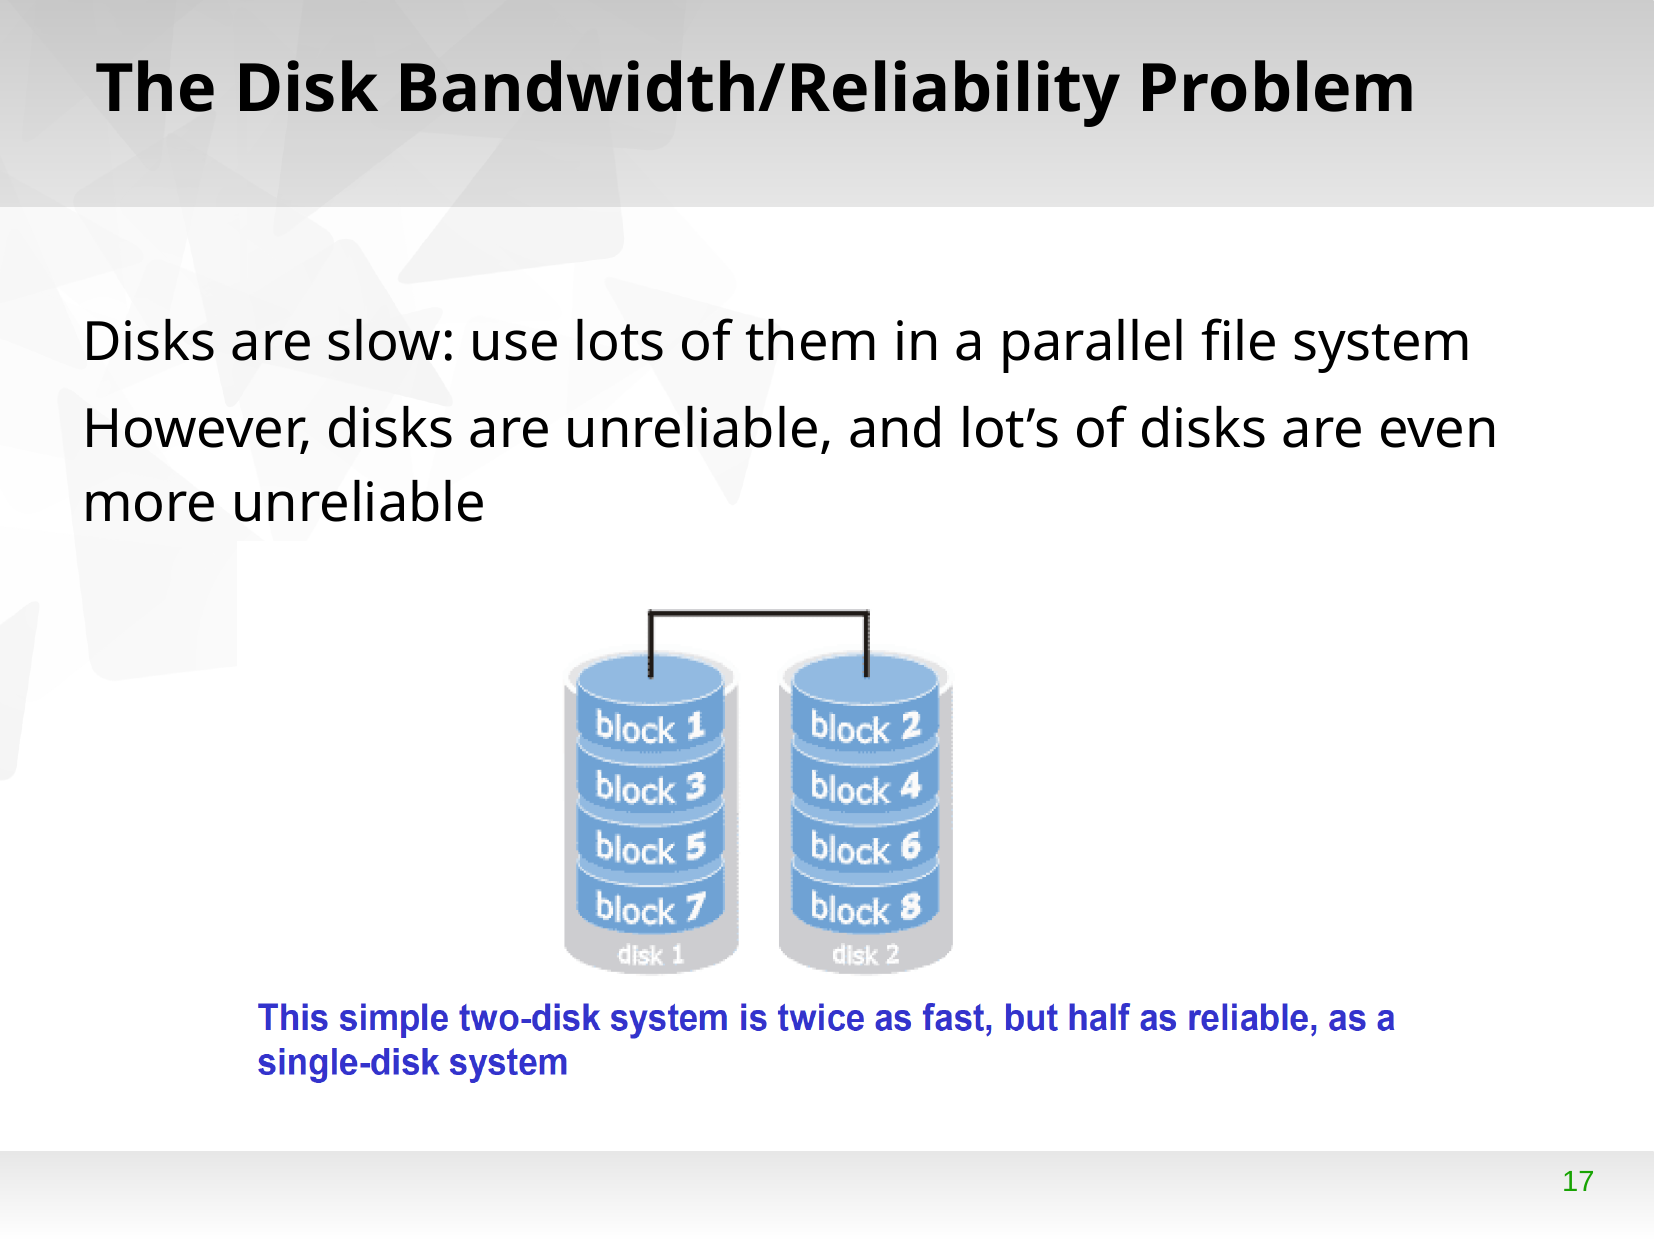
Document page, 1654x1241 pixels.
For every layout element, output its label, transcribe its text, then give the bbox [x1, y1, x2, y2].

picture [0, 0, 1430, 1111]
list Disks are slow: use lots of them in a parallel file system However, disks are unreliable, and lot’s of disks are even more unreliable [82, 216, 1595, 579]
title The Disk Bandwidth/Reliability Problem [95, 0, 1441, 189]
